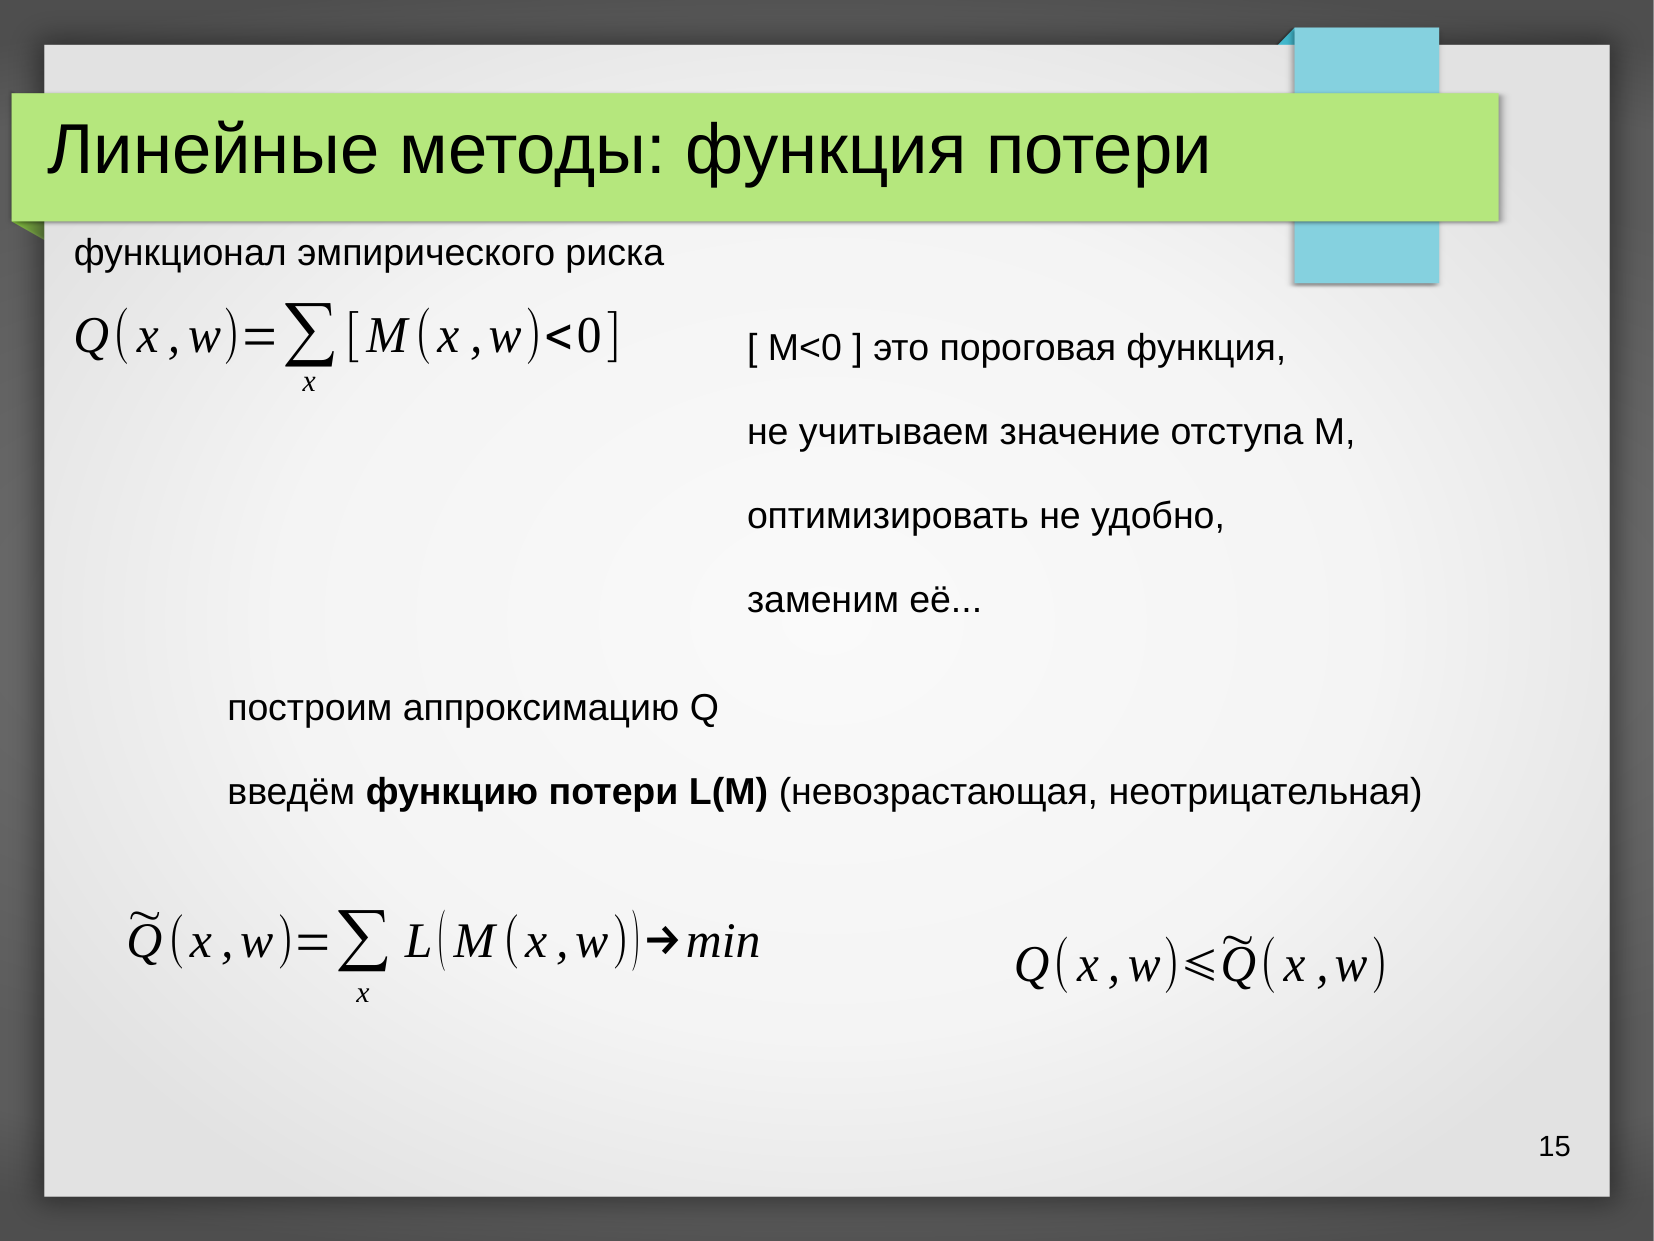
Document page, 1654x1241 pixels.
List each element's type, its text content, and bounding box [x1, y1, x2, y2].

picture [0, 0, 1654, 1241]
text_box построим аппроксимацию Q введём функцию потери L(M) (невозрастающая, неотрицательная) [212, 679, 1524, 863]
text_box [ M<0 ] это пороговая функция, не учитываем значение отступа M, оптимизировать не удобно, заменим её... [732, 318, 1394, 628]
chart [119, 906, 768, 1009]
chart [67, 299, 626, 402]
text_box функционал эмпирического риска [59, 224, 697, 284]
title Линейные методы: функция потери [47, 109, 1501, 189]
chart [1007, 933, 1394, 999]
